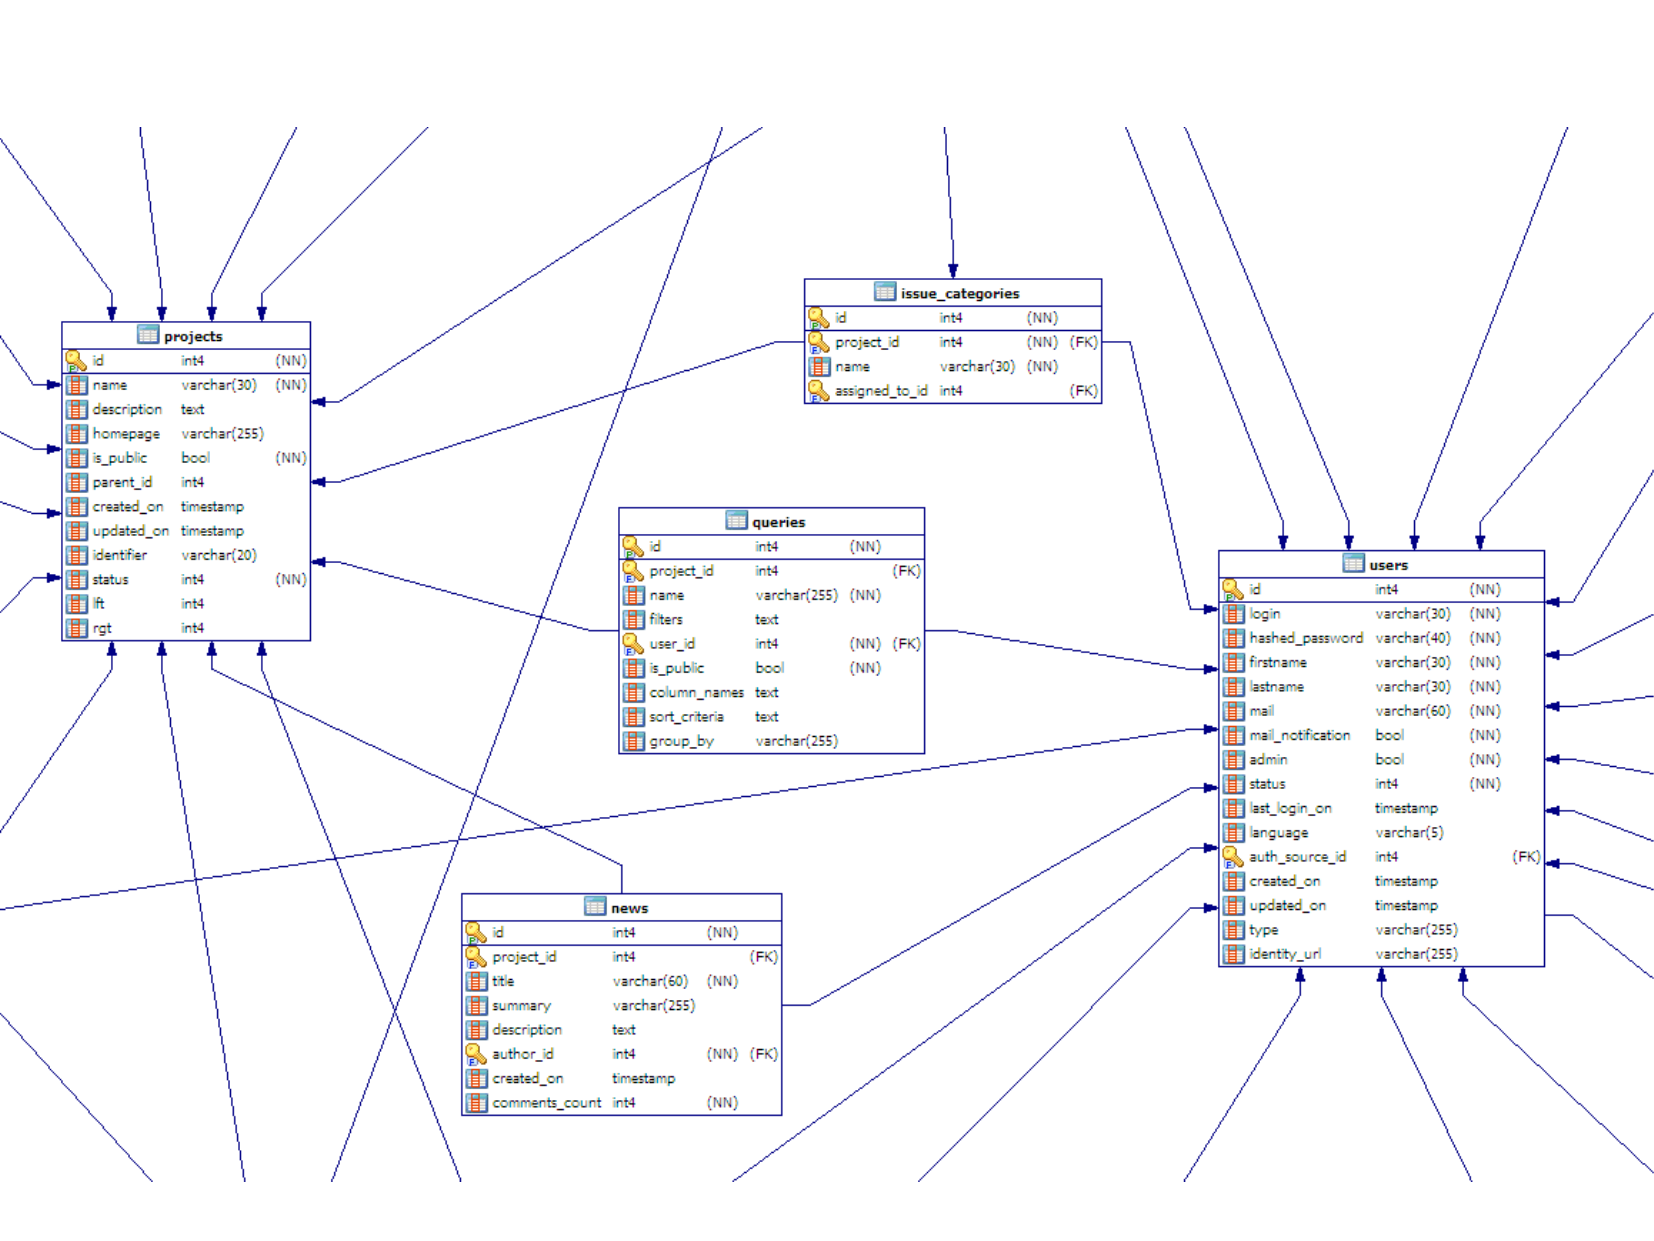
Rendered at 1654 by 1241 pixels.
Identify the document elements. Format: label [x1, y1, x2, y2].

picture [0, 127, 1654, 1182]
